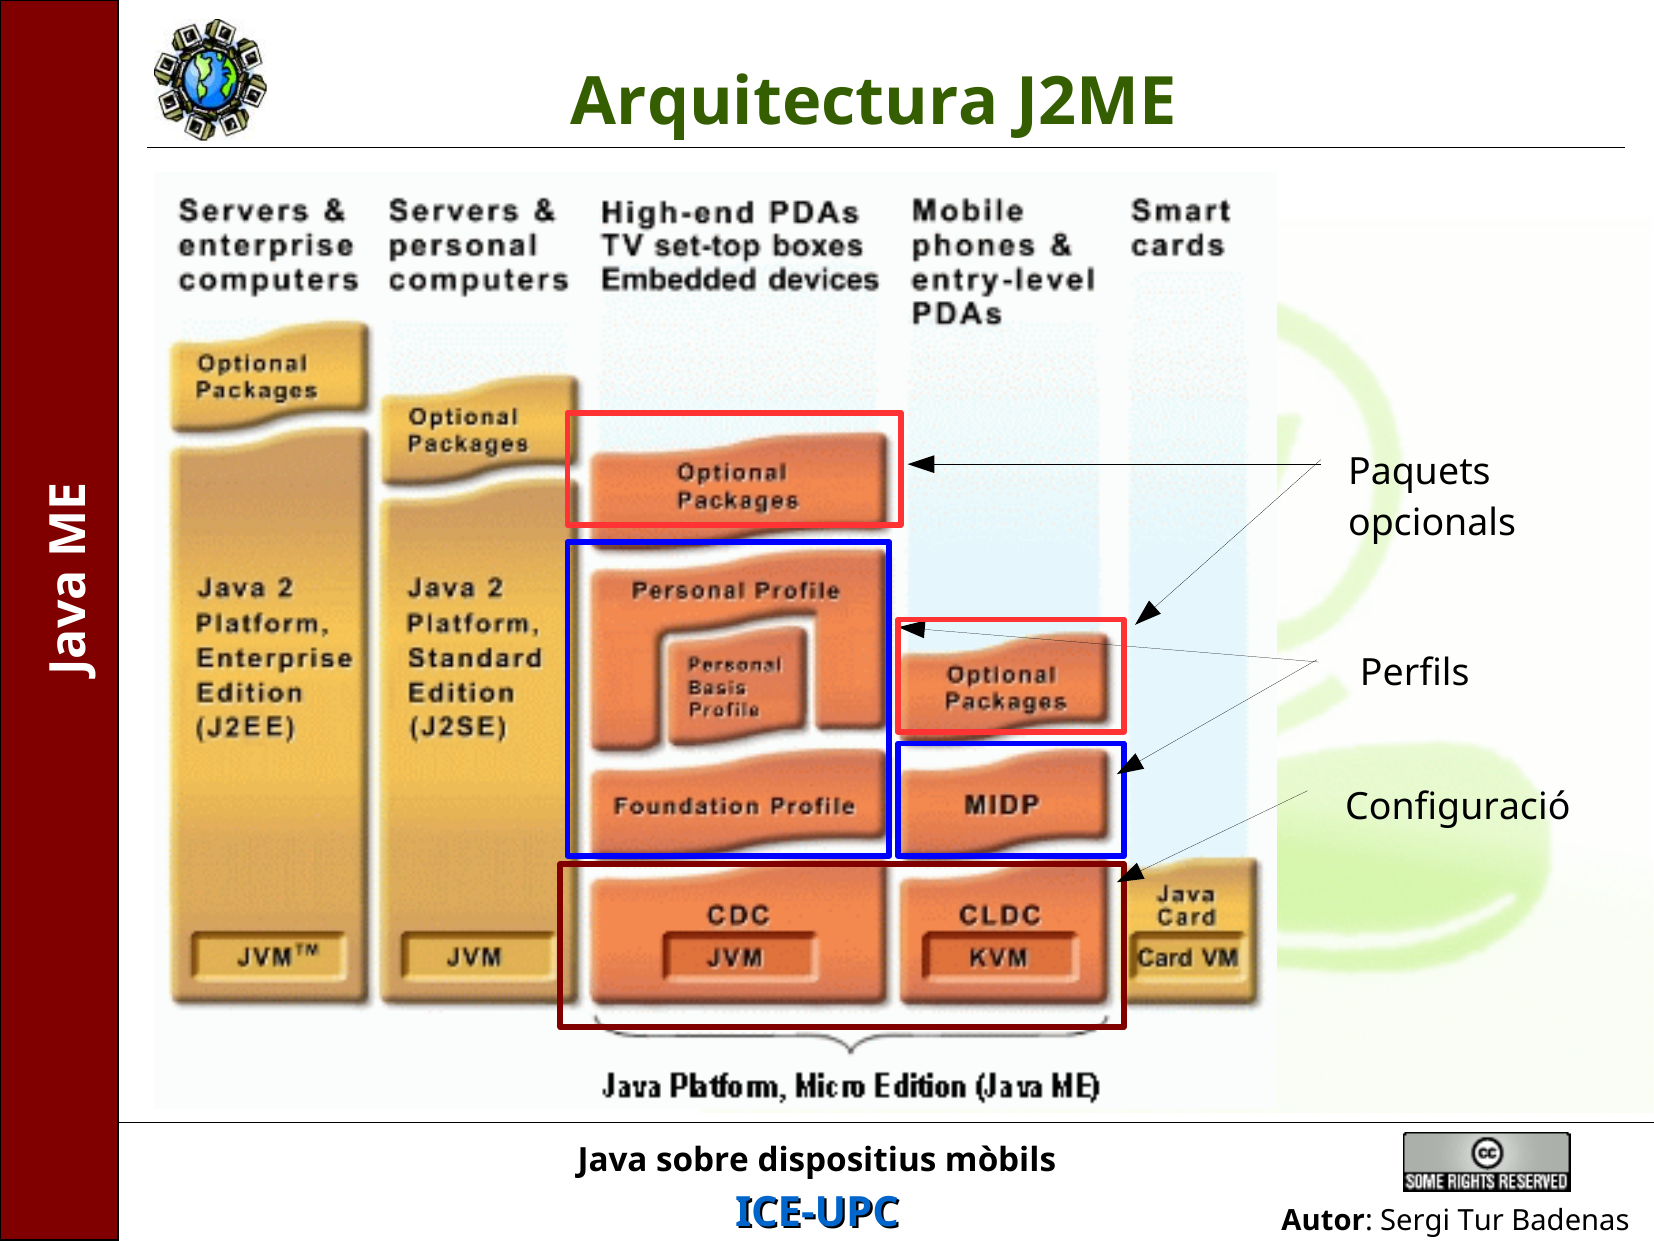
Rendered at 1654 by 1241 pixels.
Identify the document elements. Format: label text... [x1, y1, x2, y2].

text_box Configuració [1330, 771, 1570, 825]
picture [1403, 1132, 1571, 1192]
text_box Perfils [1345, 638, 1479, 691]
picture [154, 19, 268, 56]
text_box Paquets opcionals [1333, 437, 1521, 527]
title Arquitectura J2ME [129, 56, 1619, 141]
picture [154, 172, 1654, 1113]
